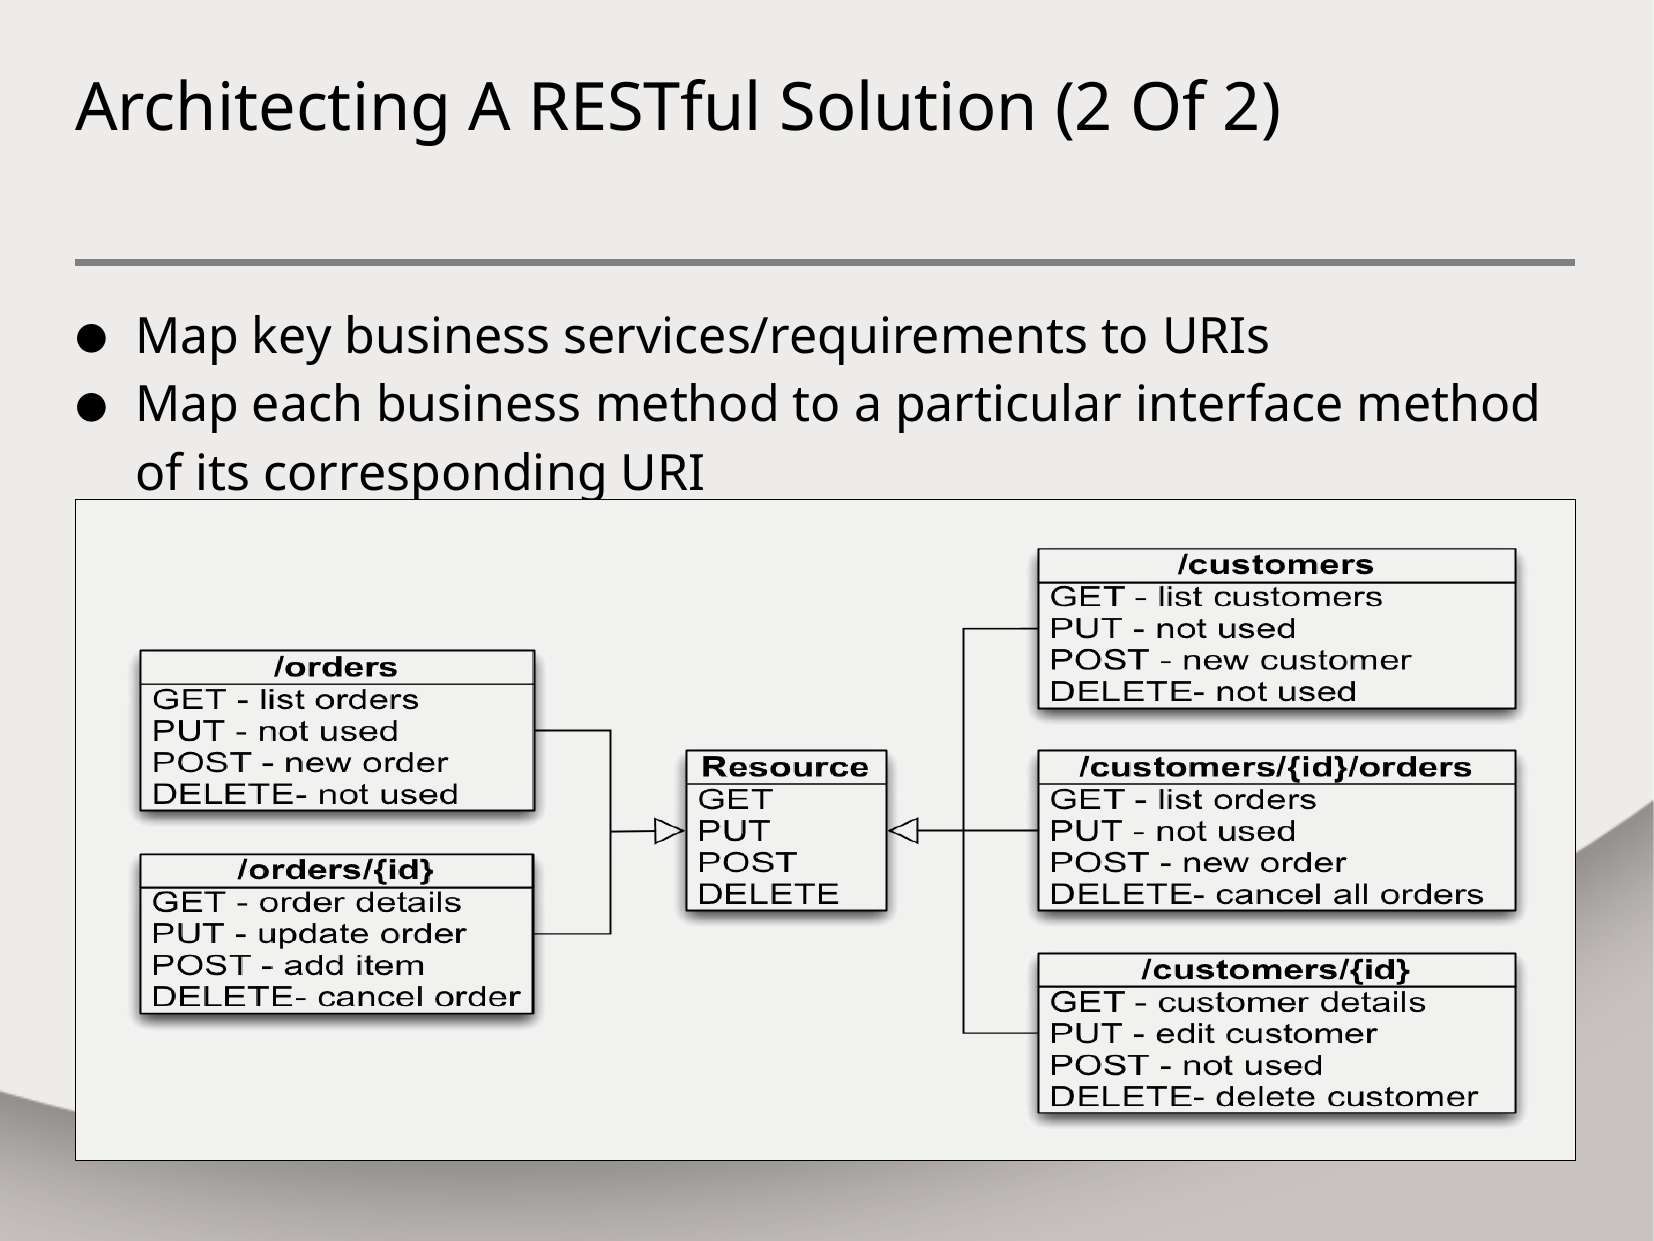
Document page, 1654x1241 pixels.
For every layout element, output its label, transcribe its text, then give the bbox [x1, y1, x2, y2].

list Map key business services/requirements to URIs Map each business method to a particular interface method of its corresponding URI [75, 300, 1576, 499]
title Architecting A RESTful Solution (2 Of 2) [75, 75, 1576, 226]
picture [0, 0, 1654, 1241]
text_box [75, 499, 1576, 1161]
